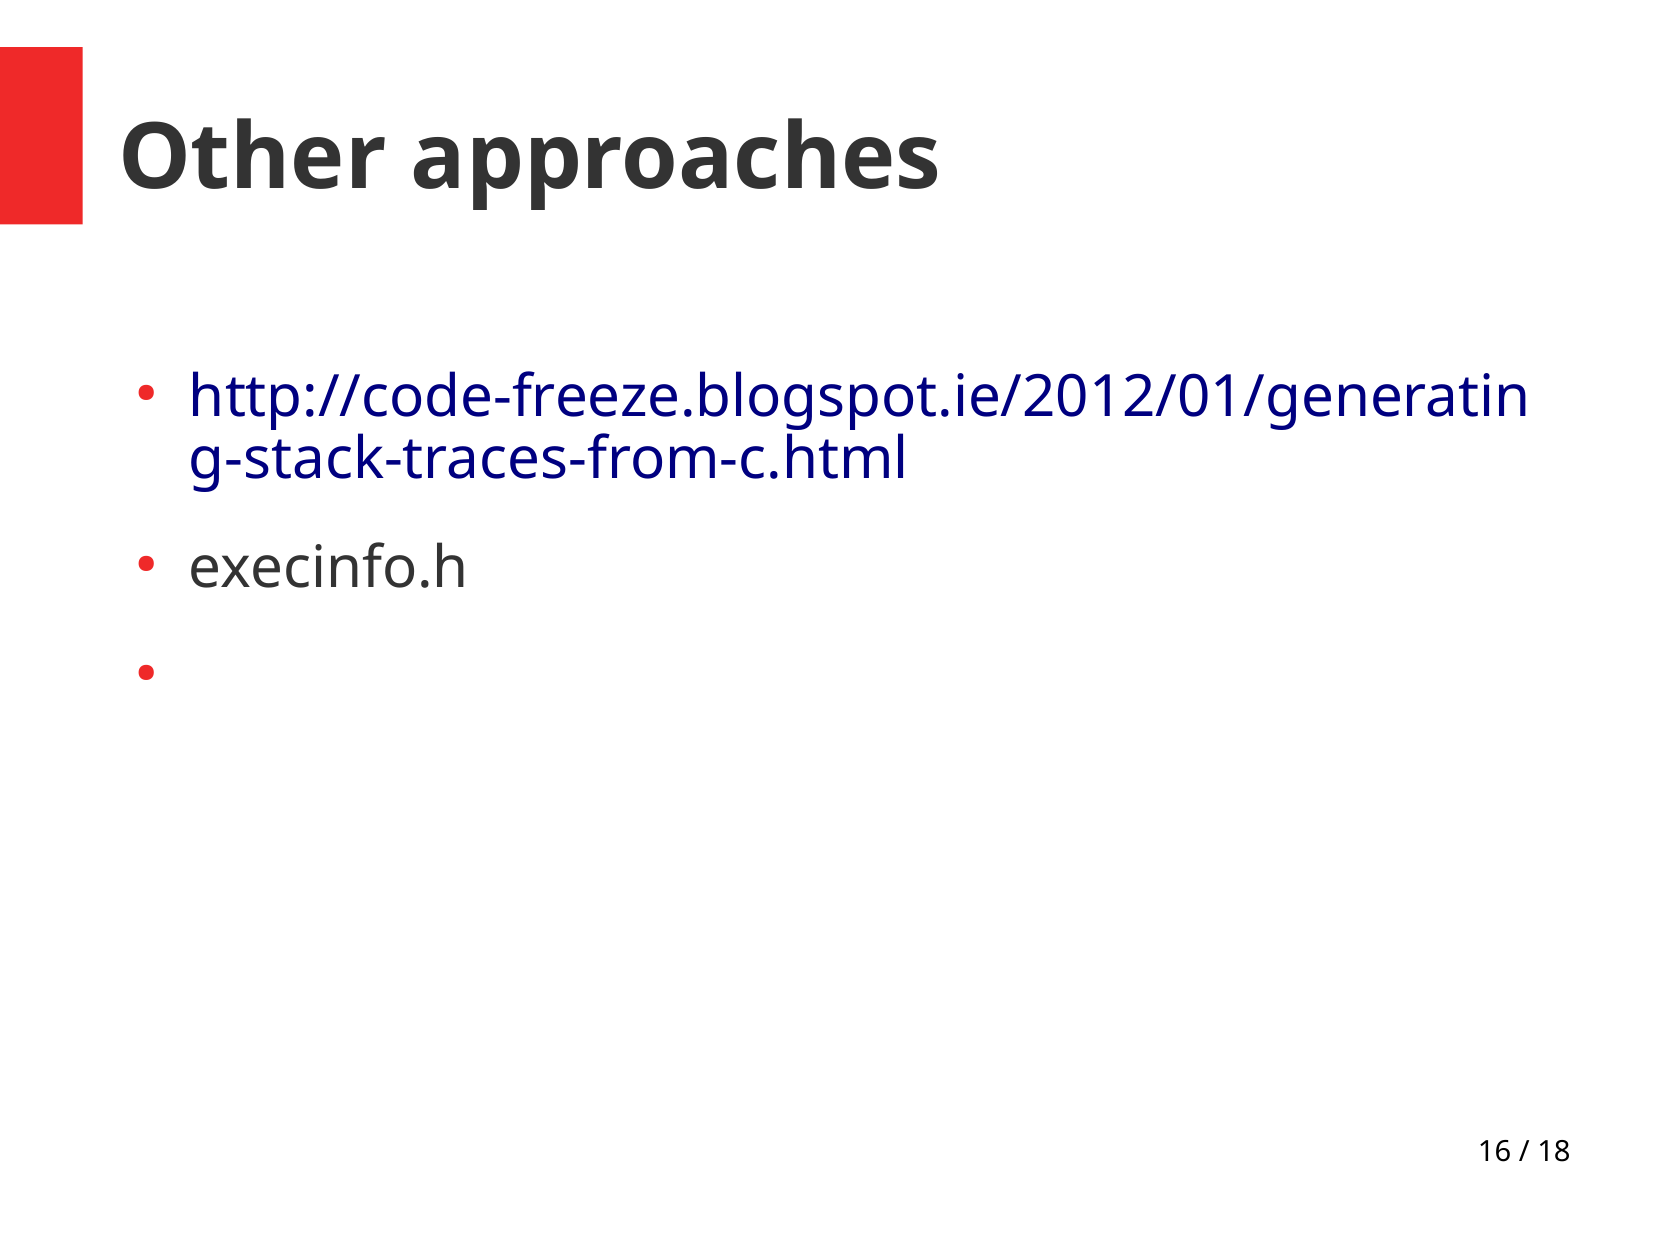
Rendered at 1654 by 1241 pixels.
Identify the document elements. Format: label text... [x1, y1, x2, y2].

list http://code-freeze.blogspot.ie/2012/01/generating-stack-traces-from-c.html execinfo.h [118, 354, 1536, 1074]
title Other approaches [118, 49, 1571, 257]
